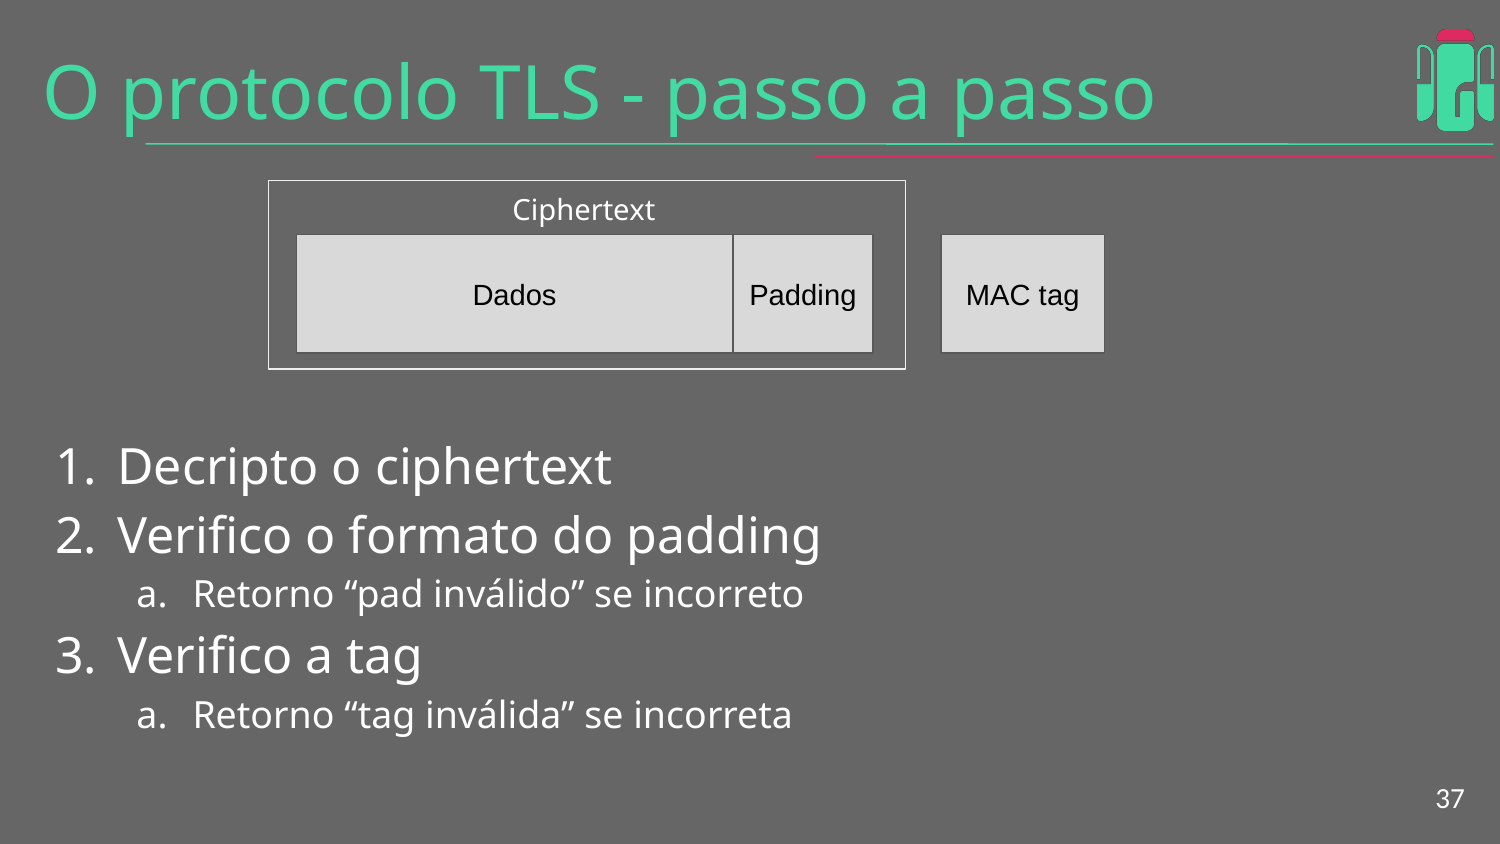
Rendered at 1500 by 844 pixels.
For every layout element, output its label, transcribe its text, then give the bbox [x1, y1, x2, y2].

list Decripto o ciphertext Verifico o formato do padding Retorno “pad inválido” se incorreto Verifico a tag Retorno “tag inválida” se incorreta [27, 410, 1418, 819]
slide_number <number> [1389, 764, 1480, 830]
text_box Padding [733, 234, 873, 353]
title O protocolo TLS - passo a passo [27, 29, 1374, 131]
text_box MAC tag [940, 234, 1105, 353]
text_box Ciphertext [427, 191, 742, 227]
picture [1417, 29, 1494, 131]
text_box Dados [296, 234, 733, 353]
